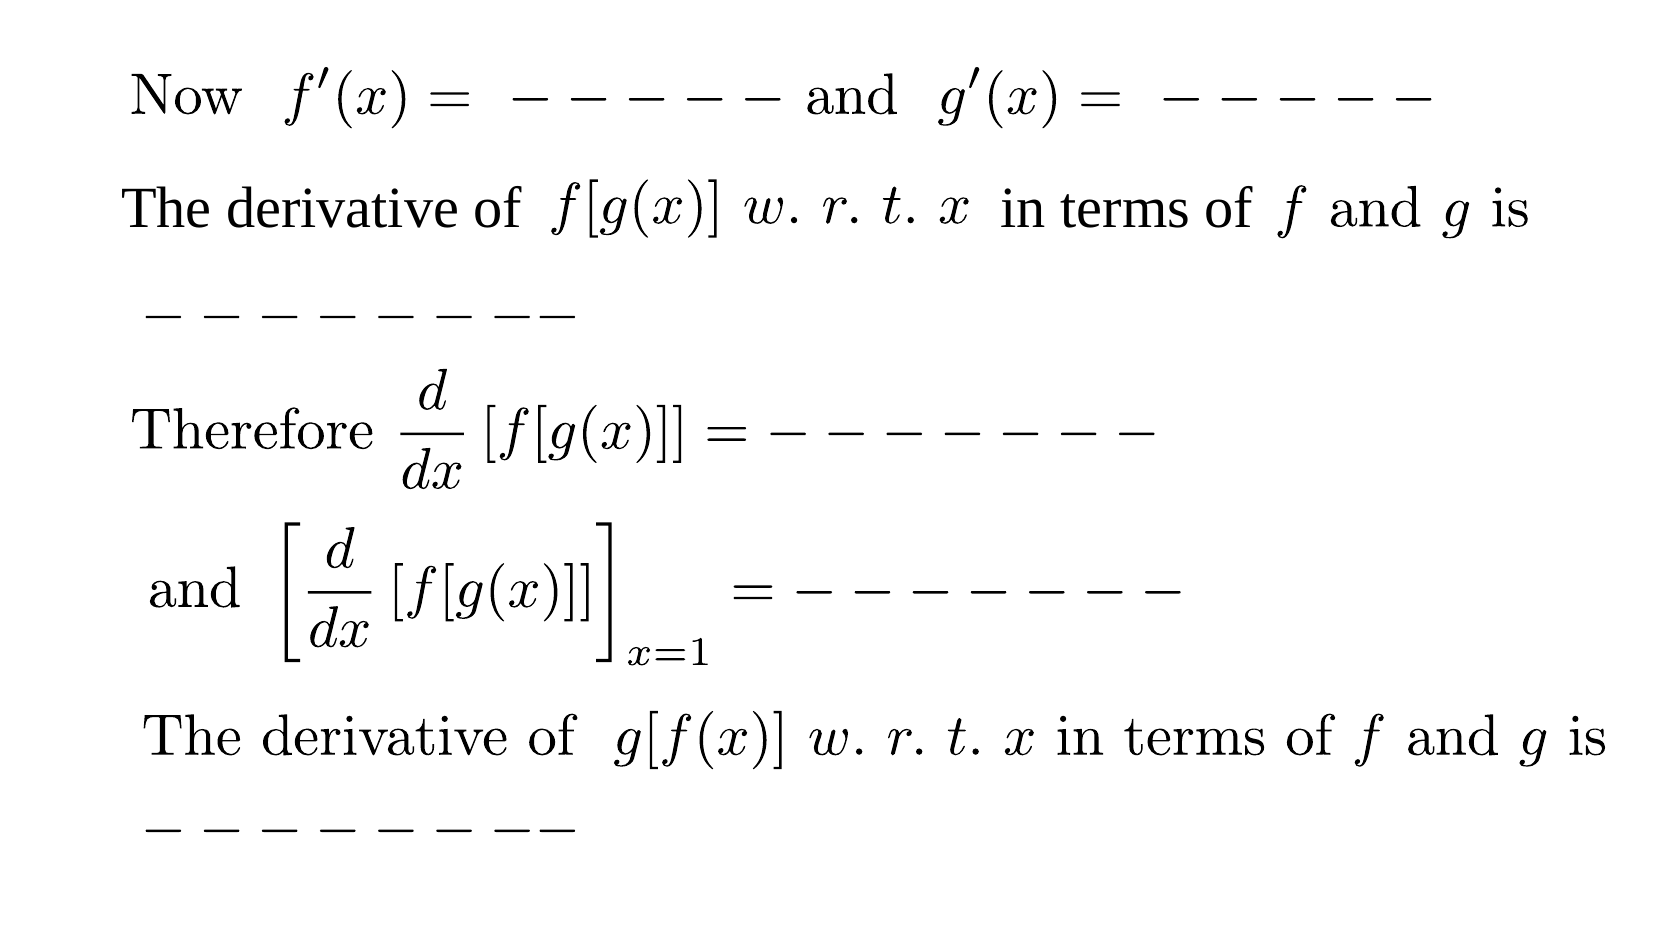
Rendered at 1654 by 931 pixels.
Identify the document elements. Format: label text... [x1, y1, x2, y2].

text_box [1277, 185, 1528, 239]
text_box [143, 315, 576, 329]
text_box [149, 522, 1181, 666]
text_box [132, 368, 1155, 490]
text_box [143, 829, 576, 843]
title The derivative of in terms of [47, 37, 1607, 886]
text_box [131, 66, 1432, 129]
text_box [551, 179, 969, 238]
text_box [143, 710, 1606, 770]
